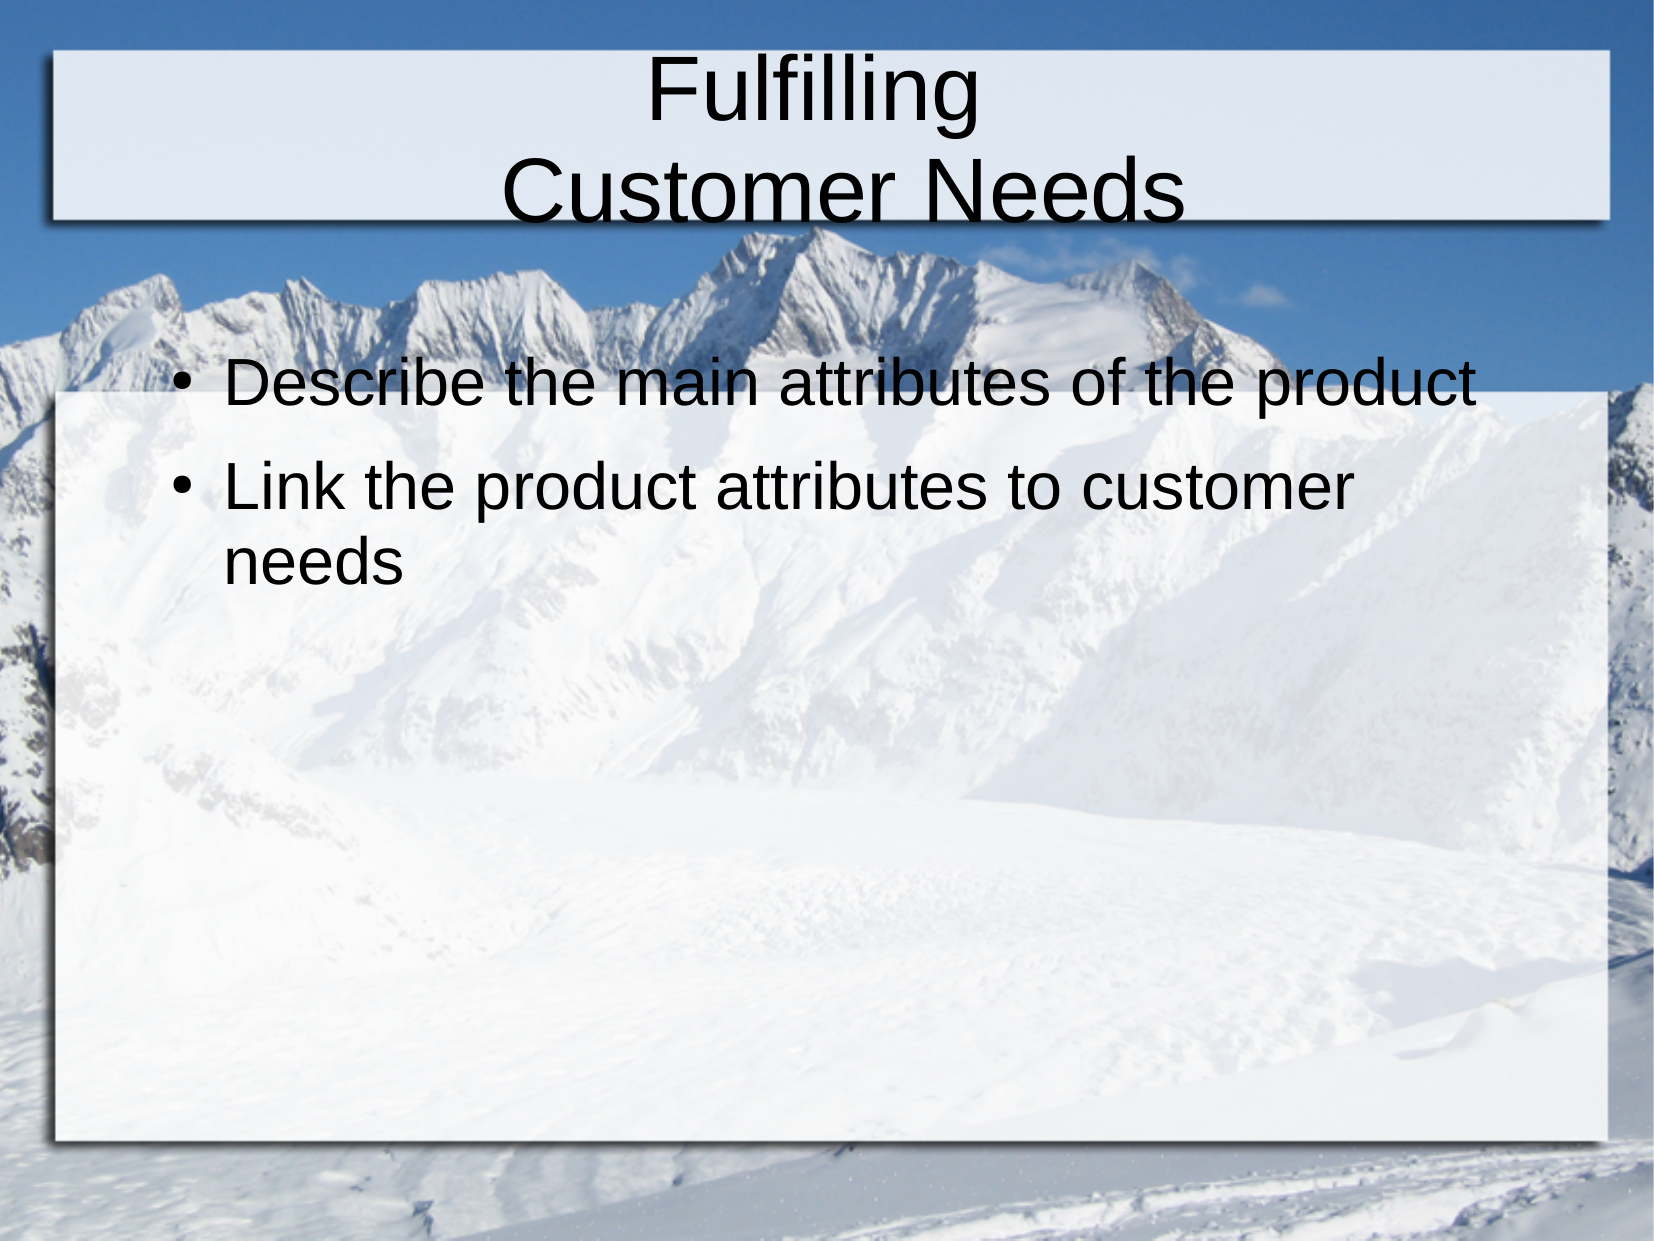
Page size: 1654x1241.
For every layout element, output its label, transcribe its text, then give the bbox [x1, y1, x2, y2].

picture [0, 0, 1654, 1241]
list Describe the main attributes of the product Link the product attributes to customer needs [152, 344, 1534, 1127]
title Fulfilling Customer Needs [59, 37, 1595, 243]
